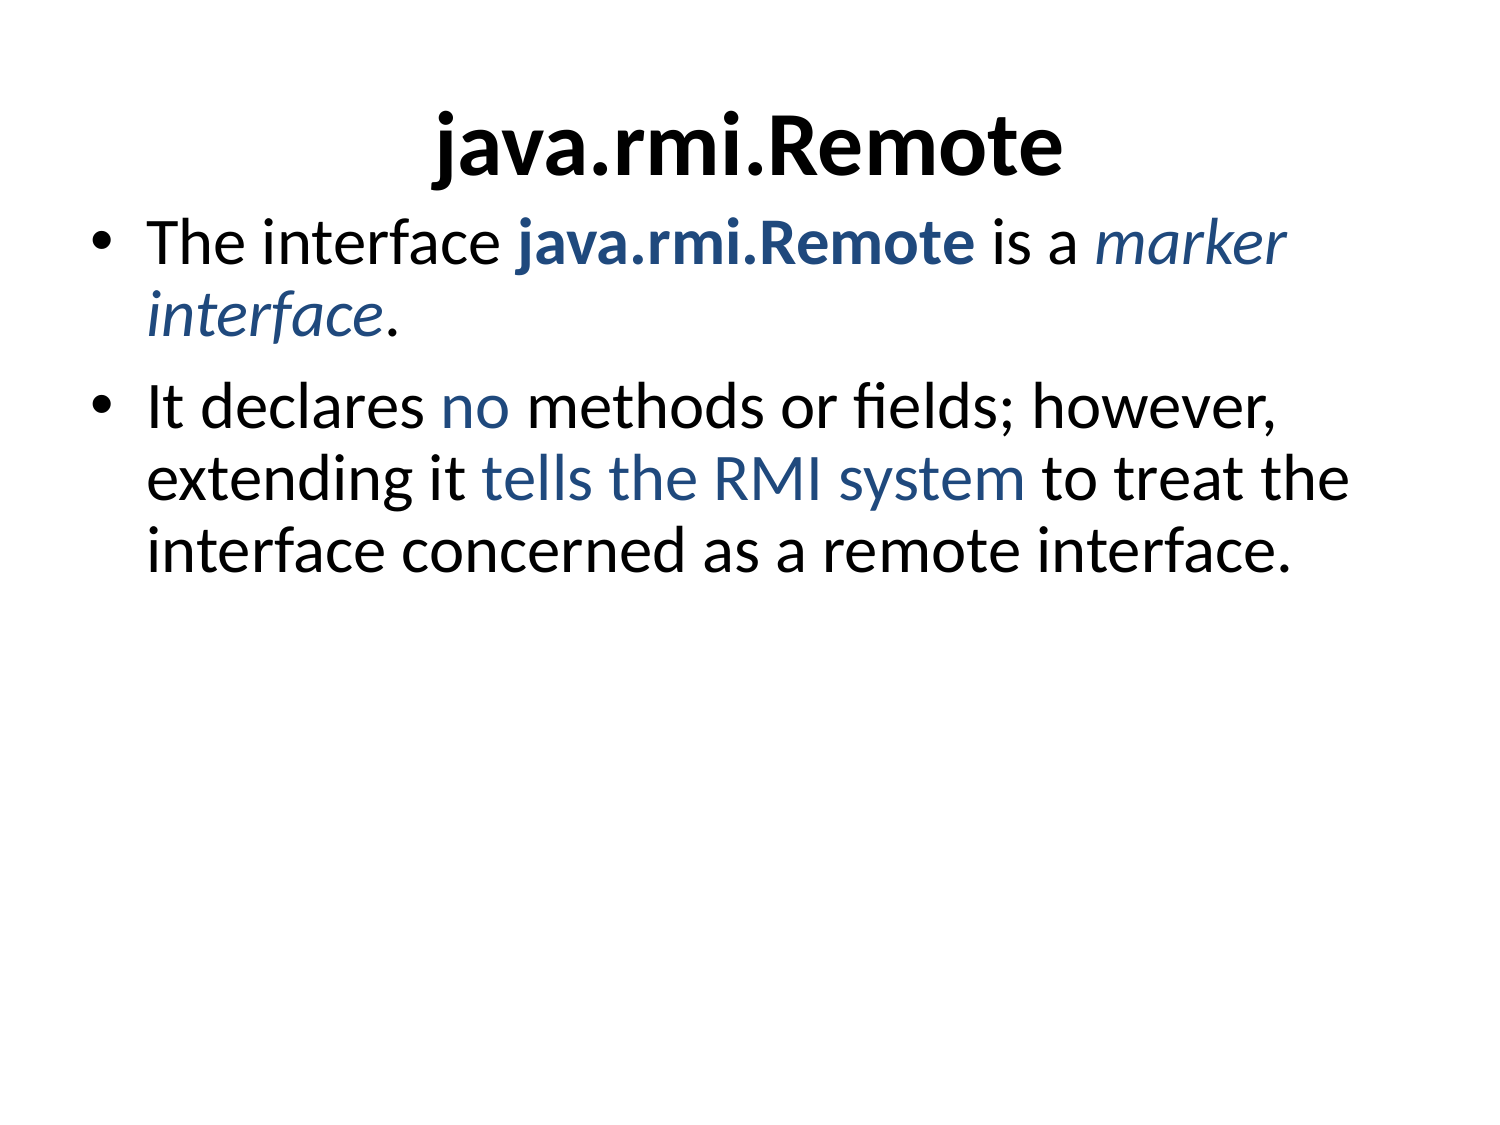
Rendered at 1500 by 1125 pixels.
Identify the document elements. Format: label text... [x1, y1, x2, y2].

title java.rmi.Remote [75, 45, 1425, 233]
list The interface java.rmi.Remote is a marker interface. It declares no methods or fields; however, extending it tells the RMI system to treat the interface concerned as a remote interface. [75, 200, 1413, 1013]
